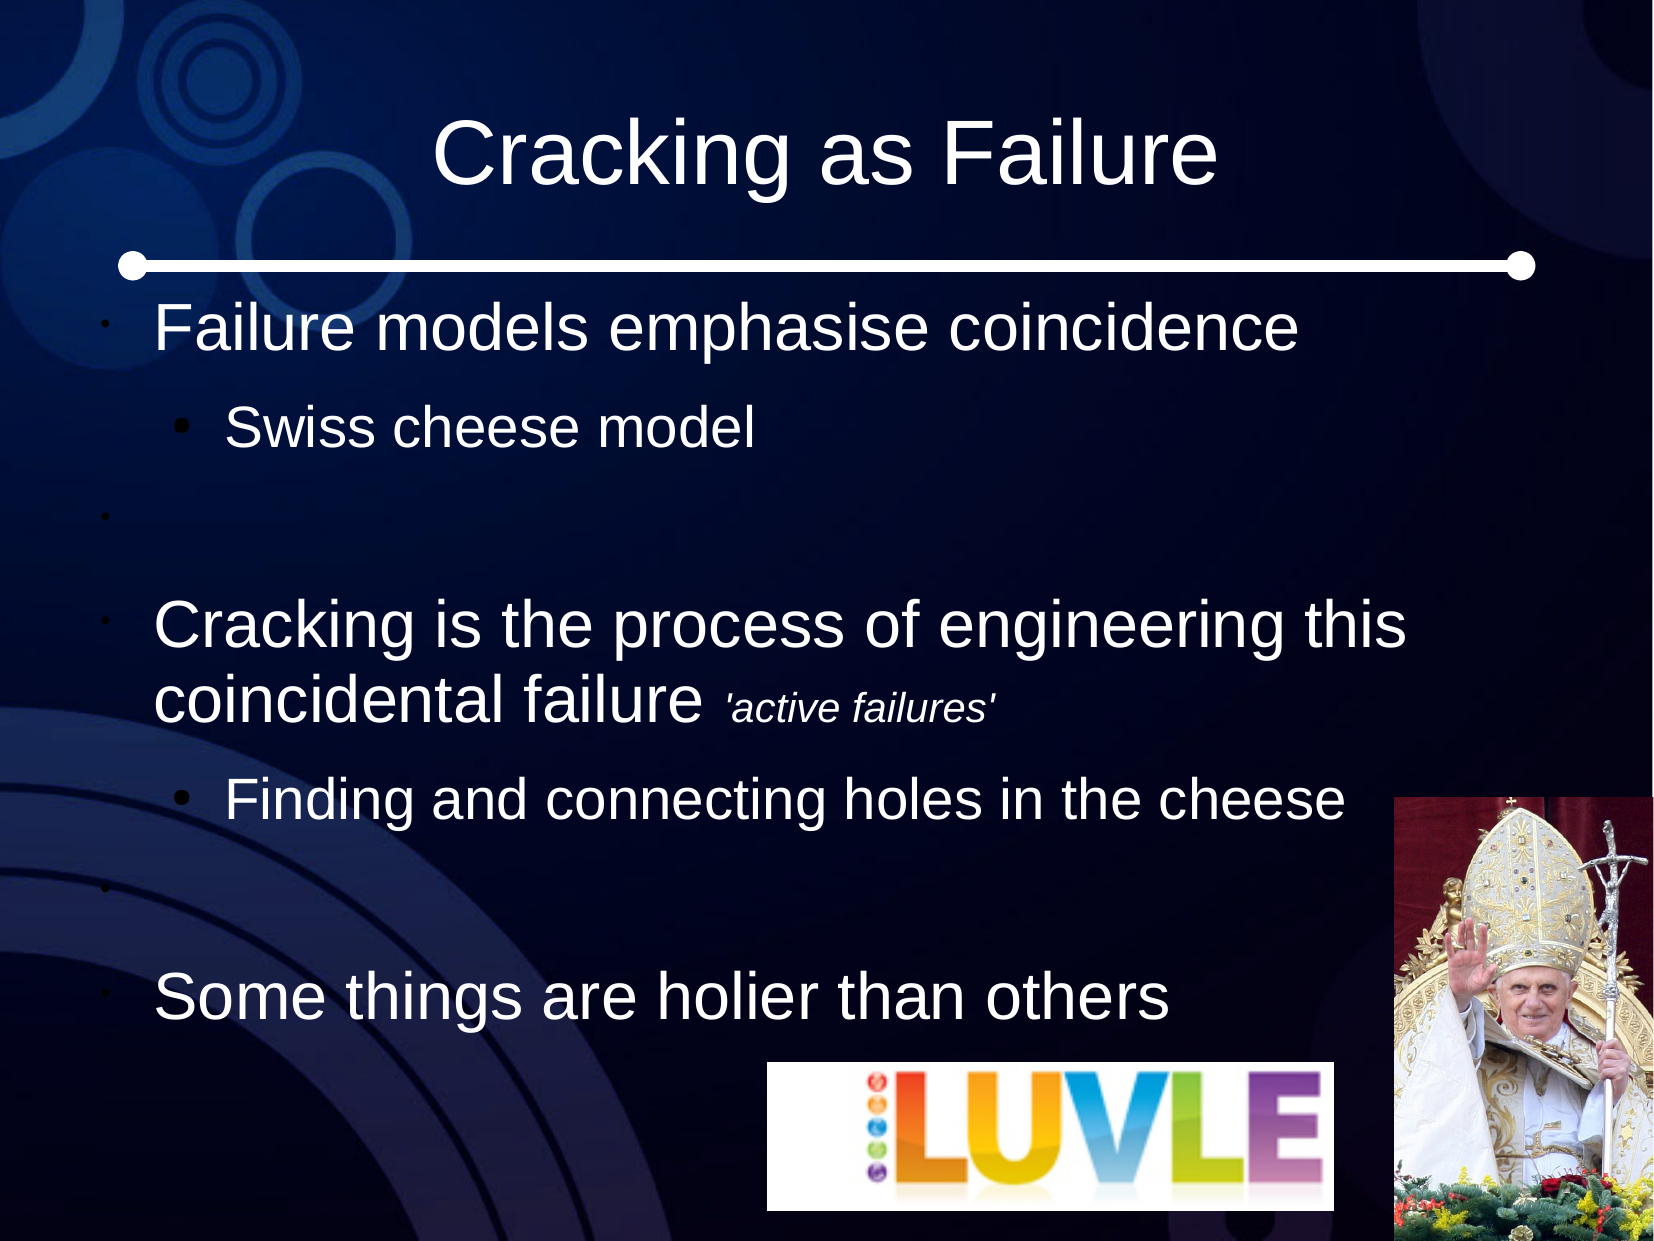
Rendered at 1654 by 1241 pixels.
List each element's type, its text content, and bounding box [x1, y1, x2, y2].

picture [0, 0, 1654, 1241]
list Failure models emphasise coincidence Swiss cheese model Cracking is the process of engineering this coincidental failure 'active failures' Finding and connecting holes in the cheese Some things are holier than others [82, 290, 1571, 1094]
title Cracking as Failure [82, 49, 1571, 257]
